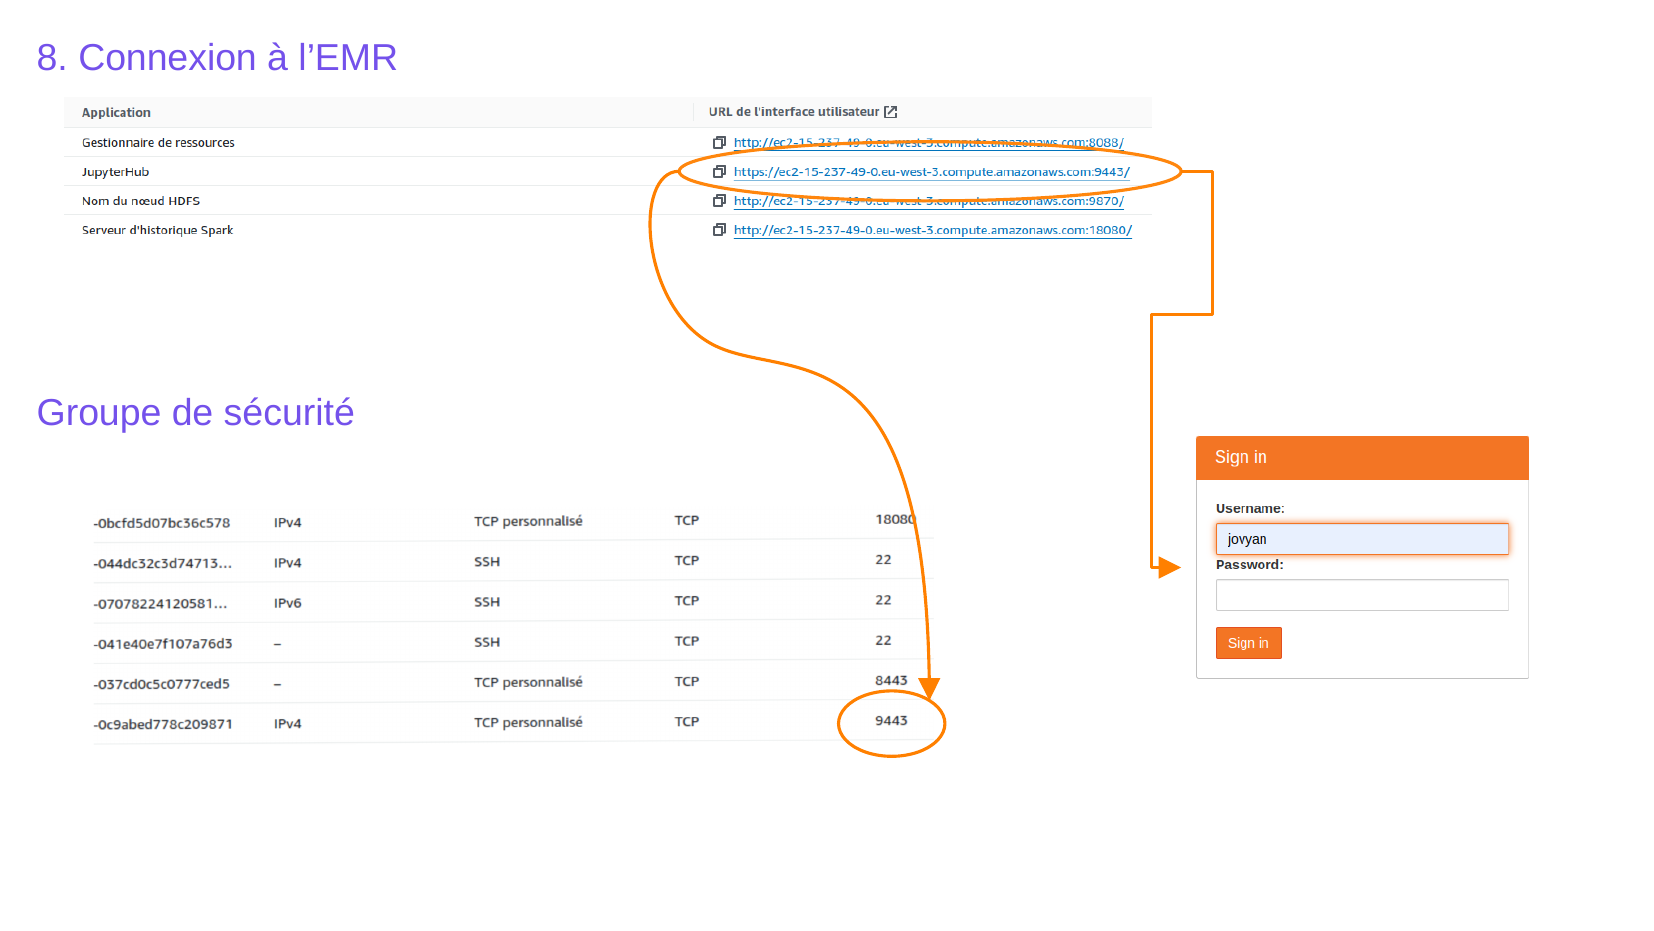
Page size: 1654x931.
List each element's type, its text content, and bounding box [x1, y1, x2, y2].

text_box [838, 690, 945, 757]
picture [64, 97, 1152, 244]
picture [654, 173, 1152, 244]
picture [93, 505, 928, 745]
text_box Groupe de sécurité [21, 383, 414, 441]
text_box [679, 141, 1181, 201]
picture [1181, 426, 1549, 709]
text_box 8. Connexion à l’EMR [21, 29, 414, 87]
picture [913, 505, 934, 678]
